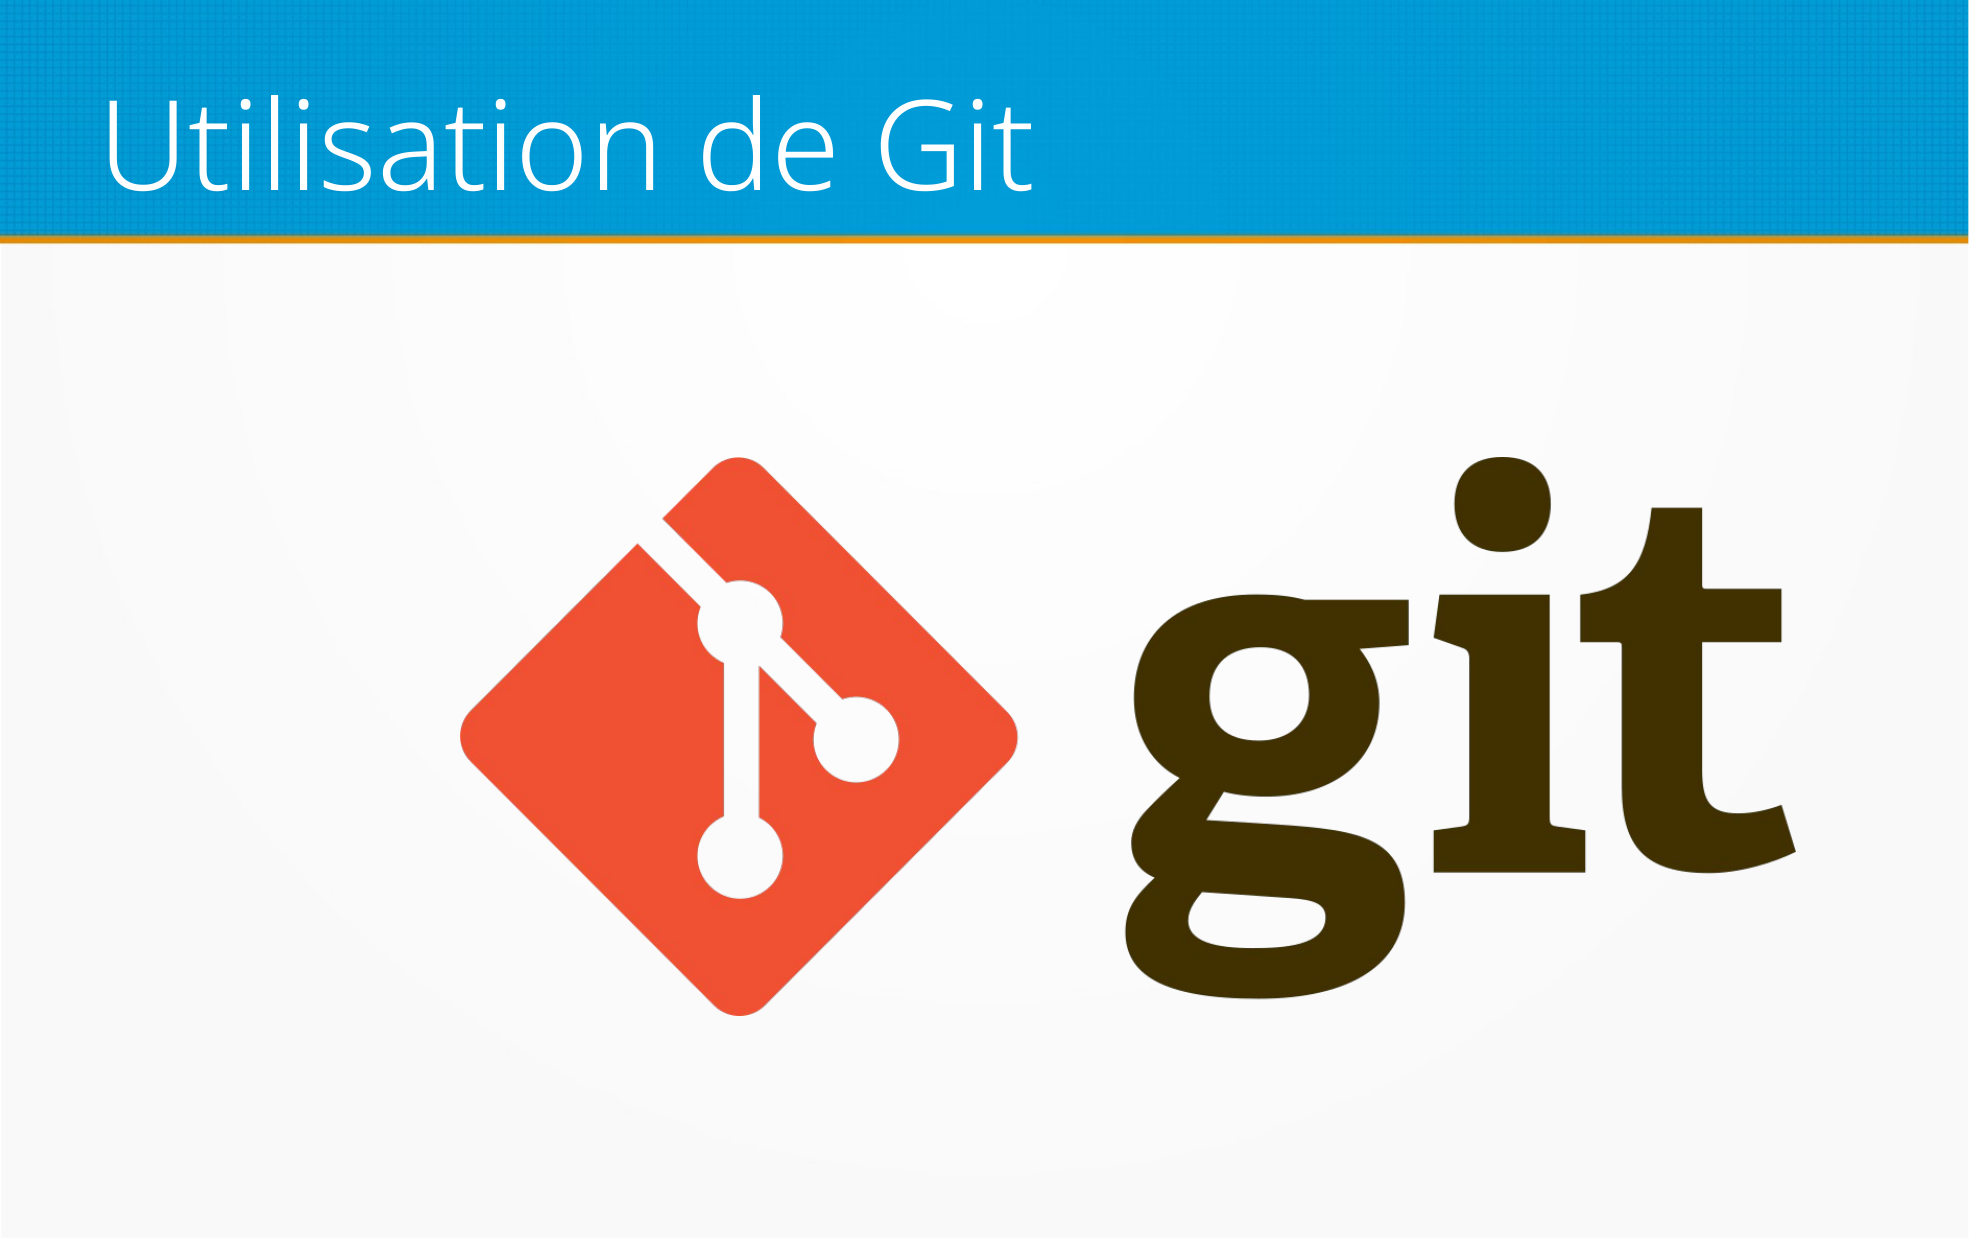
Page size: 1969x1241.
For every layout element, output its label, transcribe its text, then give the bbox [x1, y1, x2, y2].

picture [0, 233, 1969, 1241]
title Utilisation de Git [98, 19, 1870, 227]
